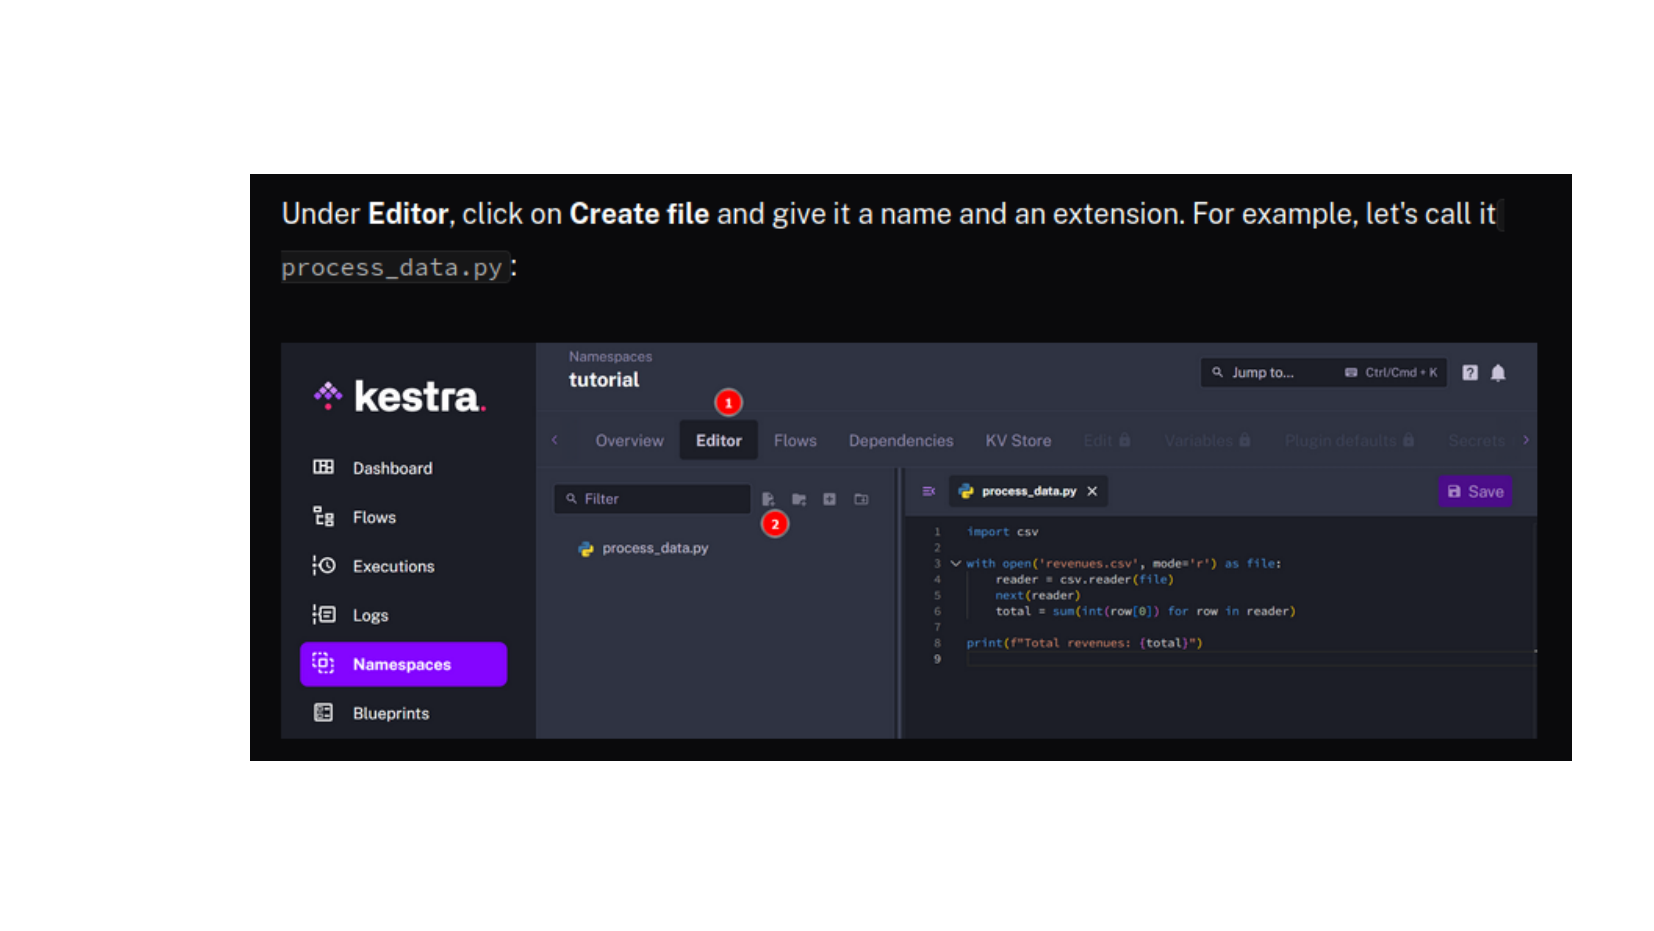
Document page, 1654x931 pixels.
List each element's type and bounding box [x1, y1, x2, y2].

picture [250, 174, 1572, 761]
